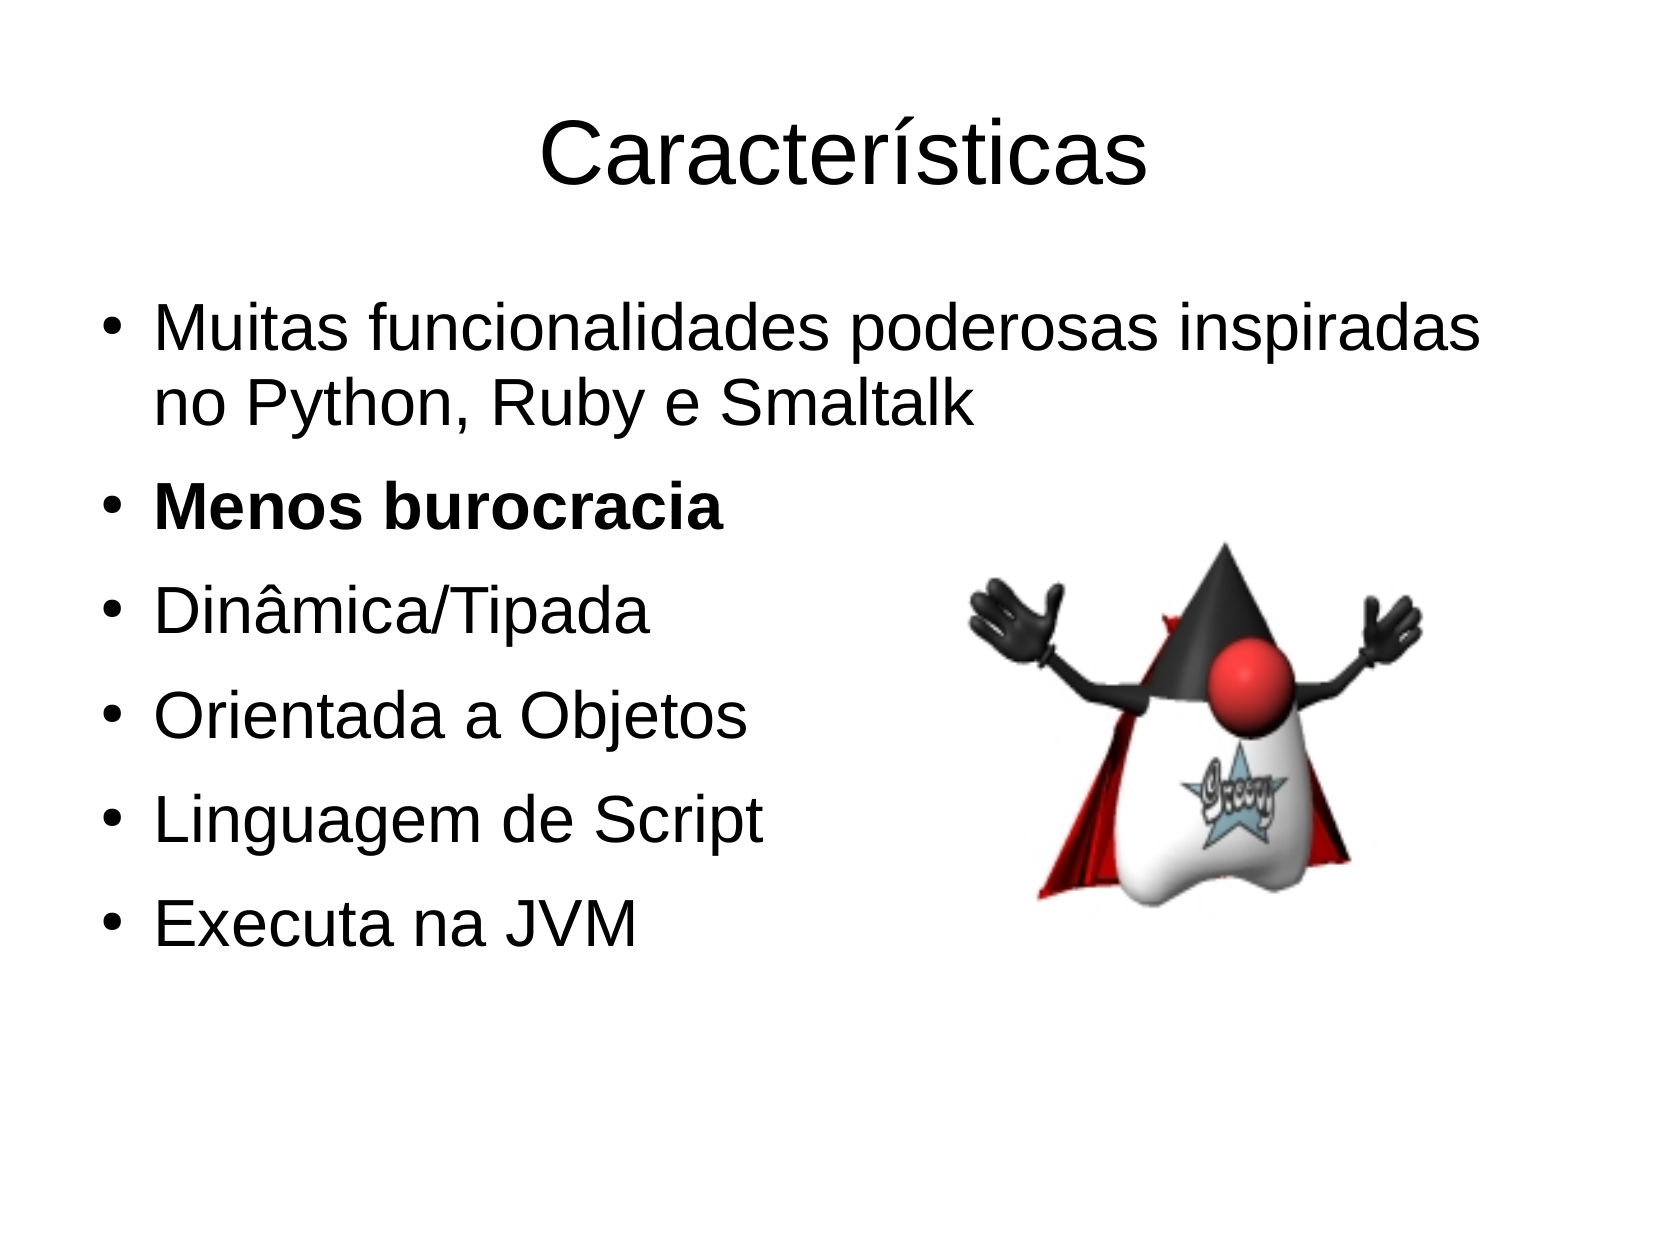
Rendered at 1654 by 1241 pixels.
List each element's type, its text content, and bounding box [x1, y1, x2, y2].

title Características [82, 49, 1571, 257]
picture [933, 507, 1477, 969]
list Muitas funcionalidades poderosas inspiradas no Python, Ruby e Smaltalk Menos burocracia Dinâmica/Tipada Orientada a Objetos Linguagem de Script Executa na JVM [82, 290, 1571, 1010]
